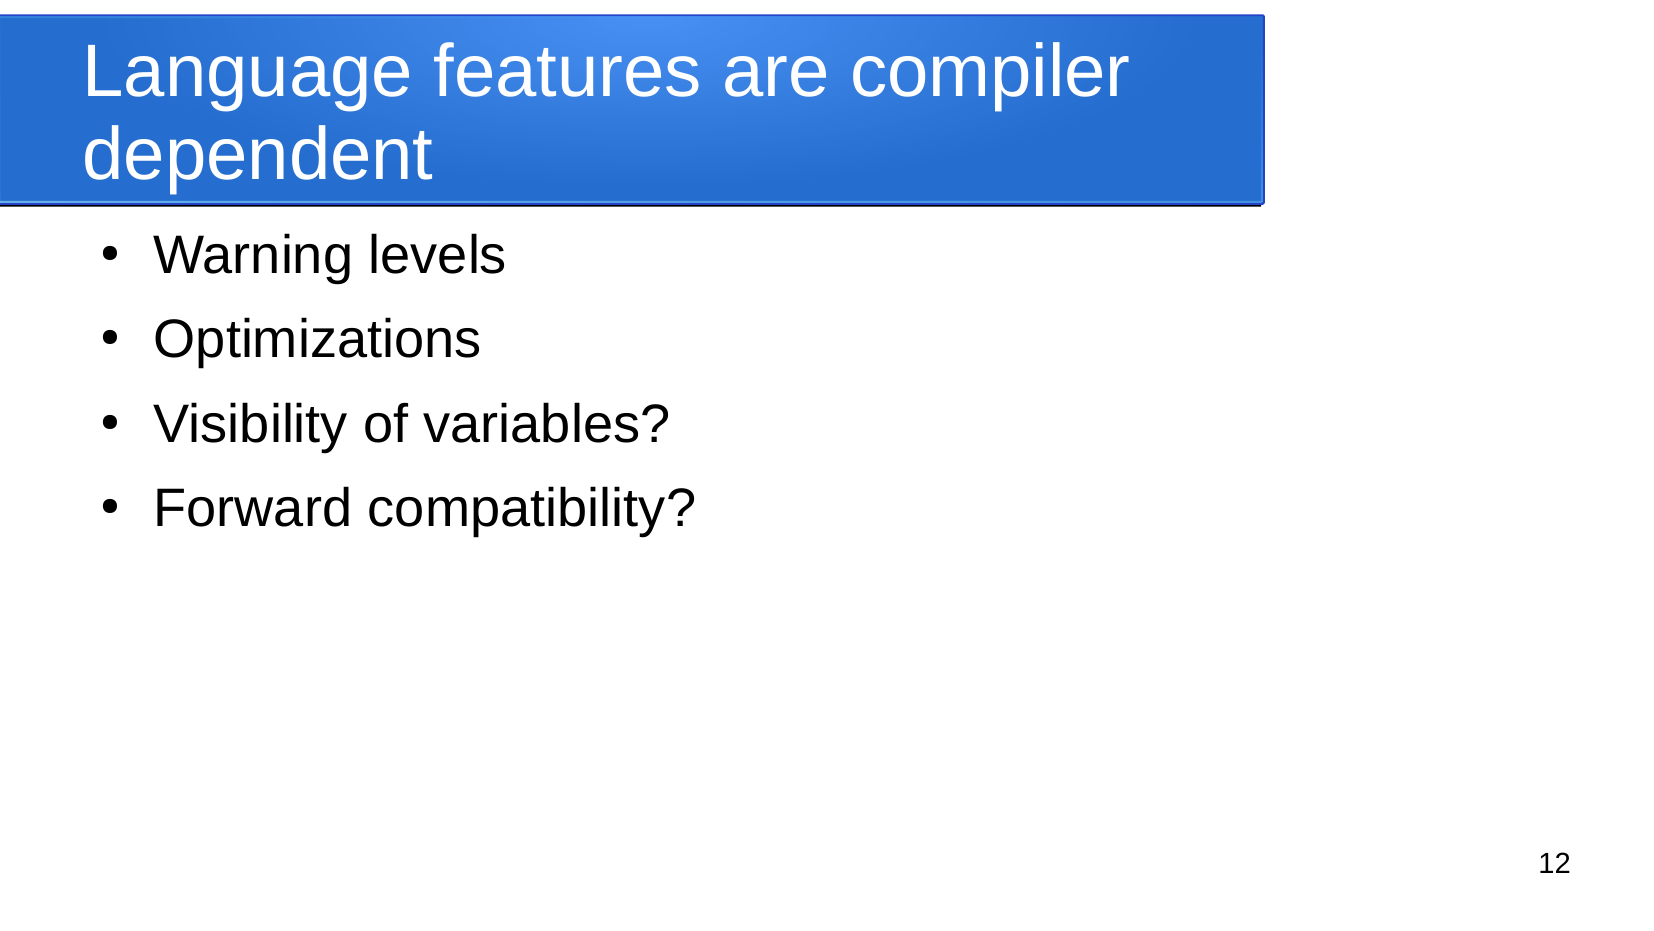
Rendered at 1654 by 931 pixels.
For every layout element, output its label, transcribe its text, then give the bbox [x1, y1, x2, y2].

title Language features are compiler dependent [82, 29, 1235, 196]
list Warning levels Optimizations Visibility of variables? Forward compatibility? [82, 224, 1571, 764]
